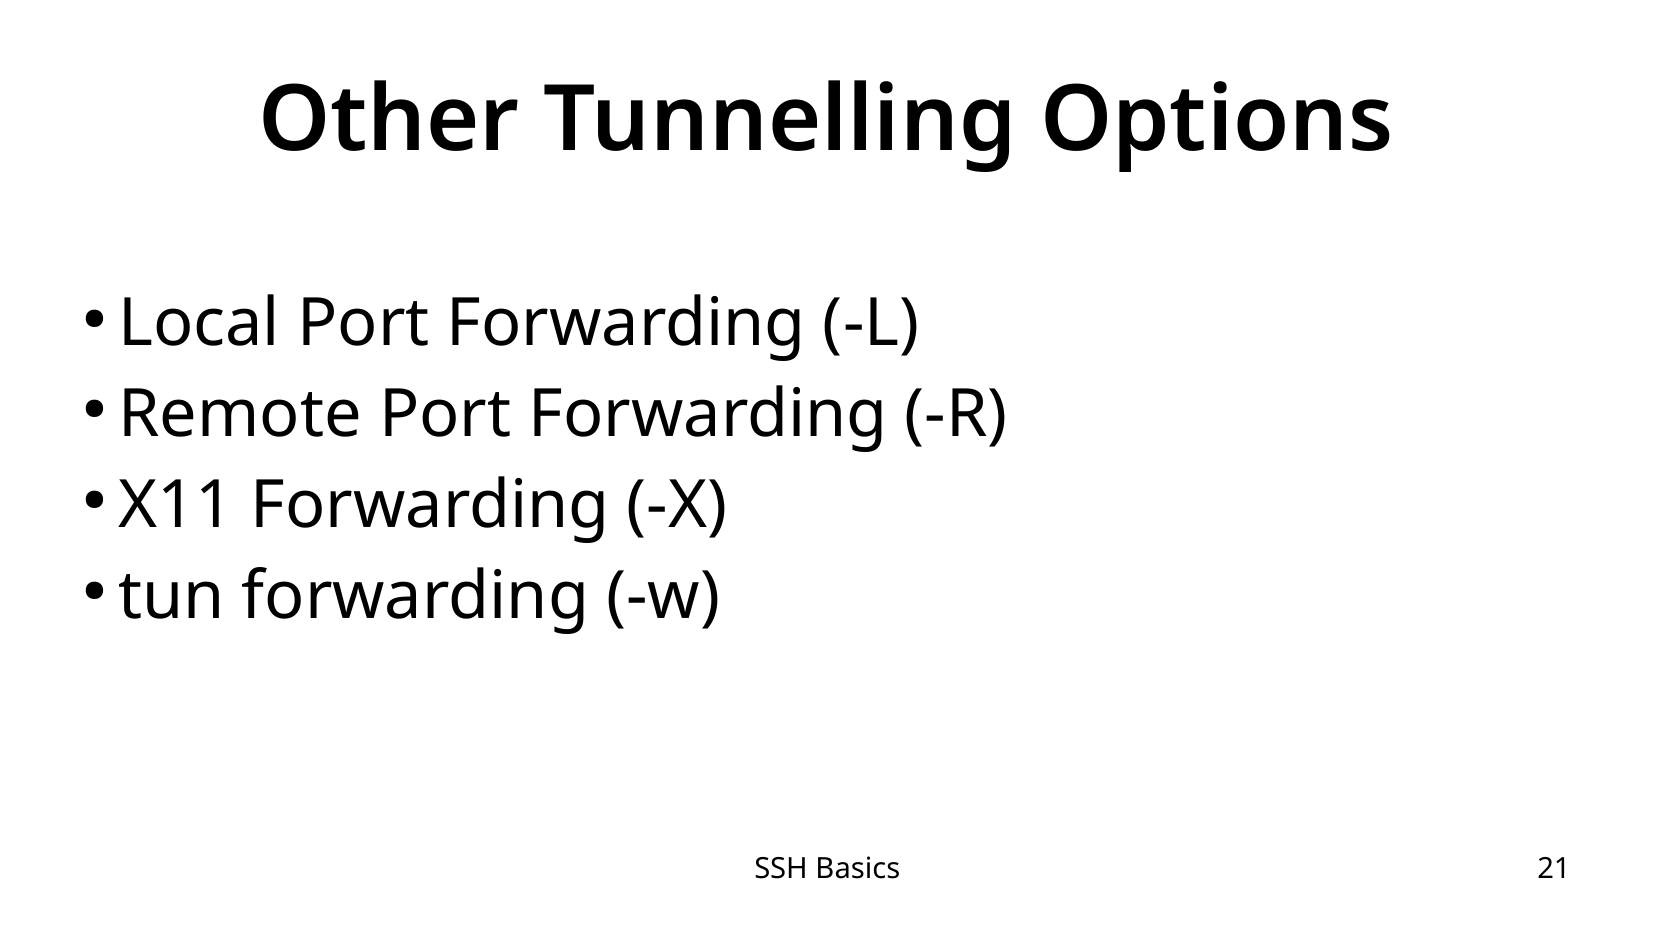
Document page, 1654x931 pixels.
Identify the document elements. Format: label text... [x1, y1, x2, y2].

title Other Tunnelling Options [82, 37, 1571, 193]
subtitle Local Port Forwarding (-L) Remote Port Forwarding (-R) X11 Forwarding (-X) tun forwarding (-w) [82, 274, 1571, 657]
